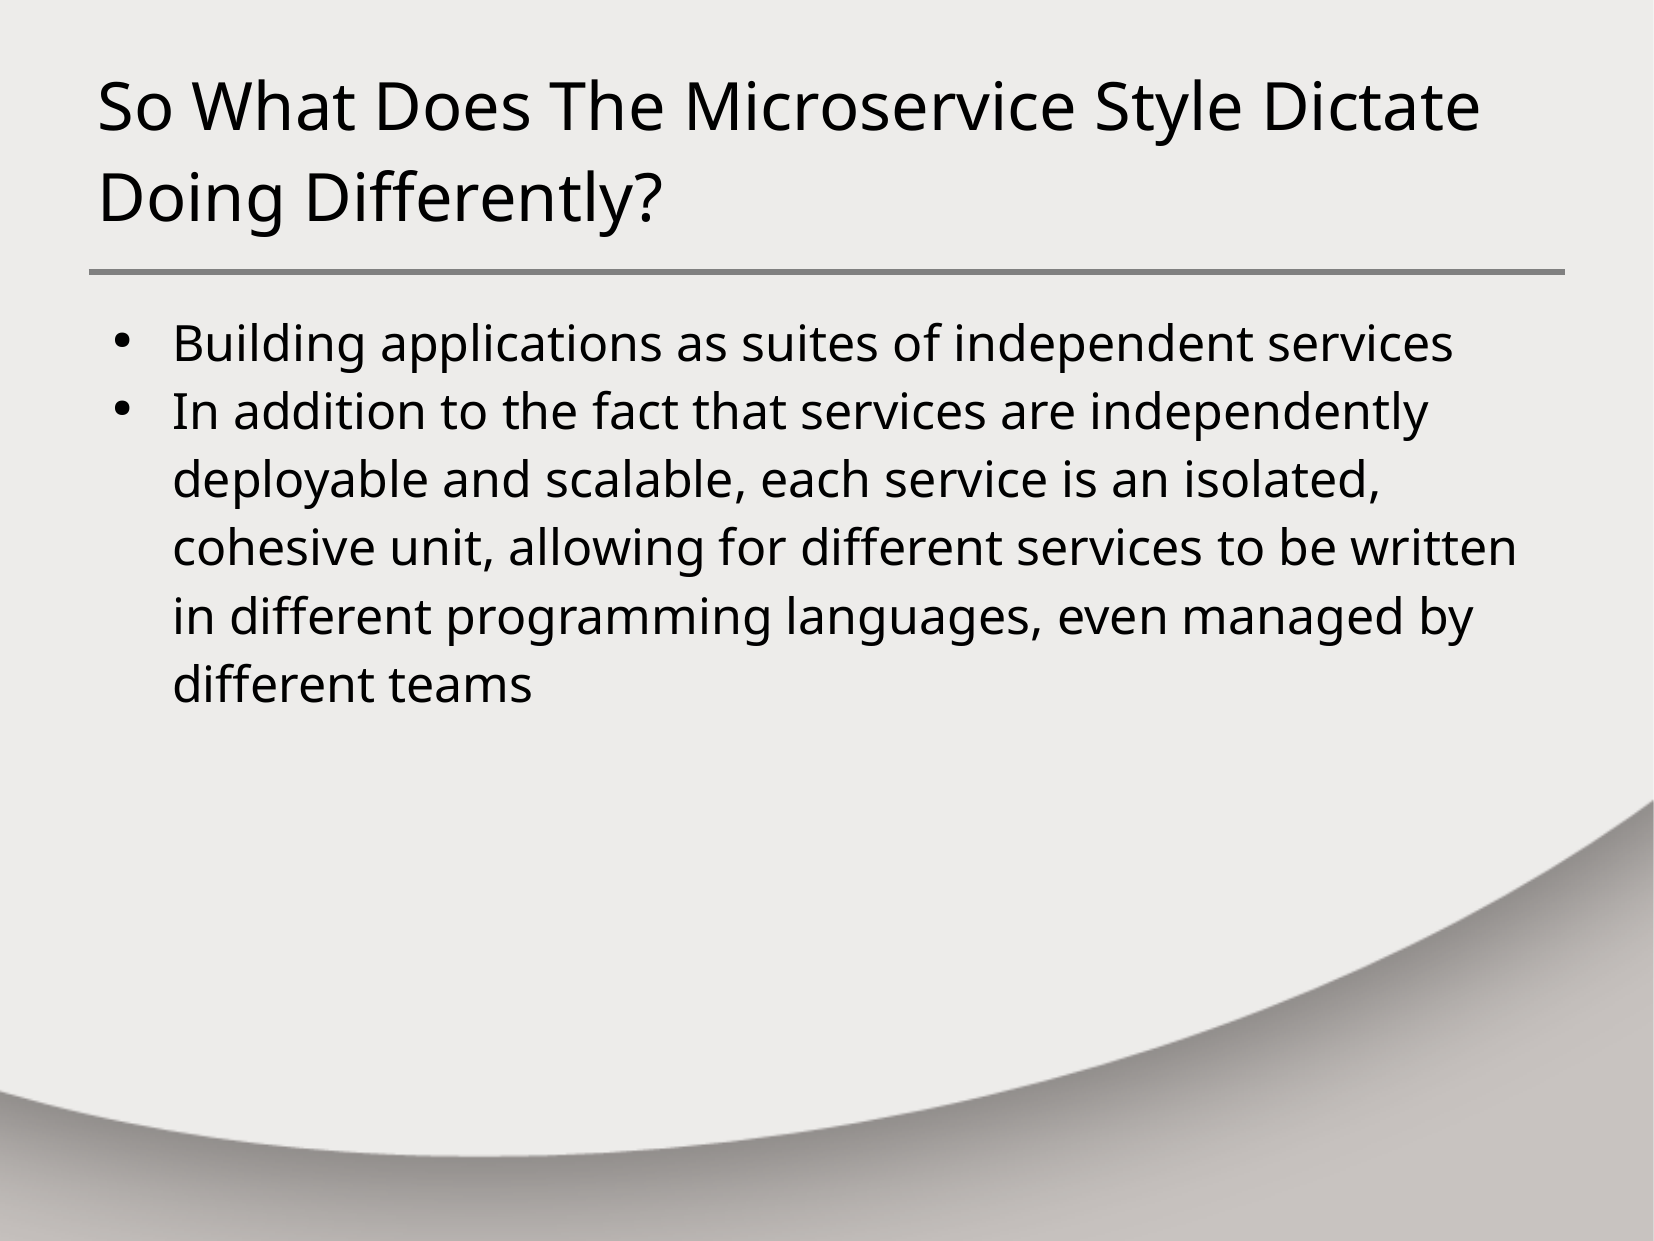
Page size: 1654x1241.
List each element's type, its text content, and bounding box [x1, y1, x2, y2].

title So What Does The Microservice Style Dictate Doing Differently? [97, 75, 1561, 226]
picture [0, 0, 1654, 1241]
text_box Building applications as suites of independent services In addition to the fact that services are independently deployable and scalable, each service is an isolated, cohesive unit, allowing for different services to be written in different programming languages, even managed by different teams [97, 300, 1561, 1163]
